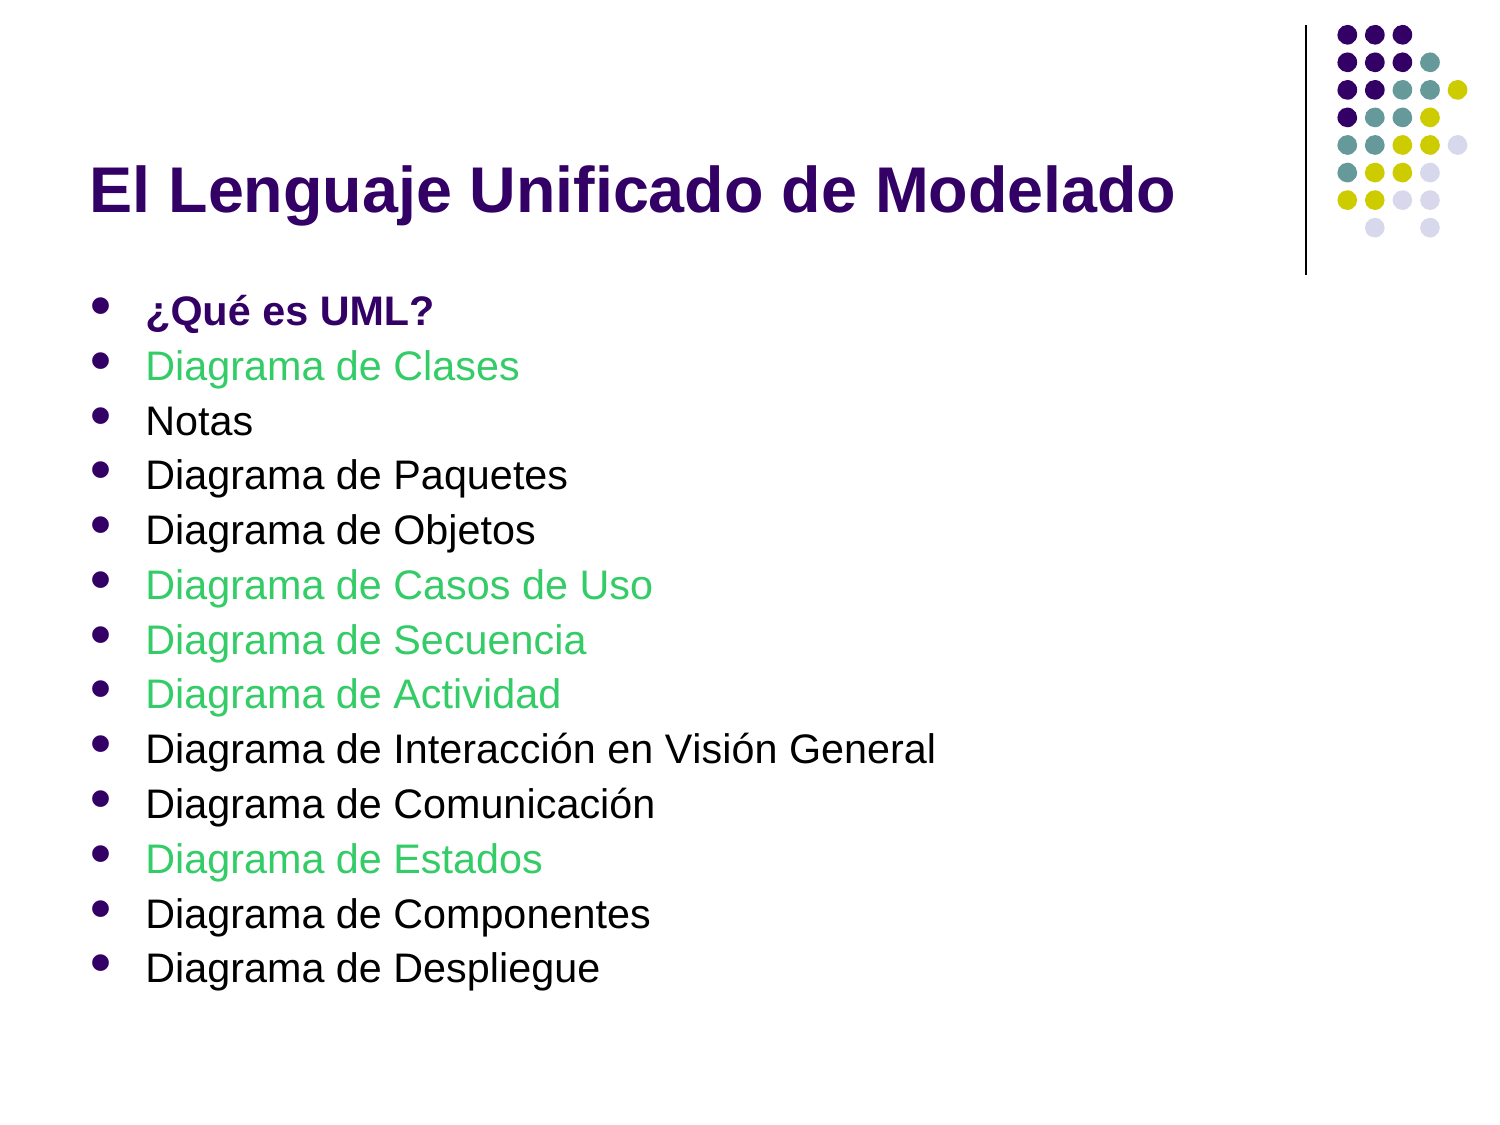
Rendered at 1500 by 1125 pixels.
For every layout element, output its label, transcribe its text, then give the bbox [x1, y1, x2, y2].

list ¿Qué es UML? Diagrama de Clases Notas Diagrama de Paquetes Diagrama de Objetos Diagrama de Casos de Uso Diagrama de Secuencia Diagrama de Actividad Diagrama de Interacción en Visión General Diagrama de Comunicación Diagrama de Estados Diagrama de Componentes Diagrama de Despliegue [75, 282, 1426, 1006]
title El Lenguaje Unificado de Modelado [74, 20, 1313, 233]
